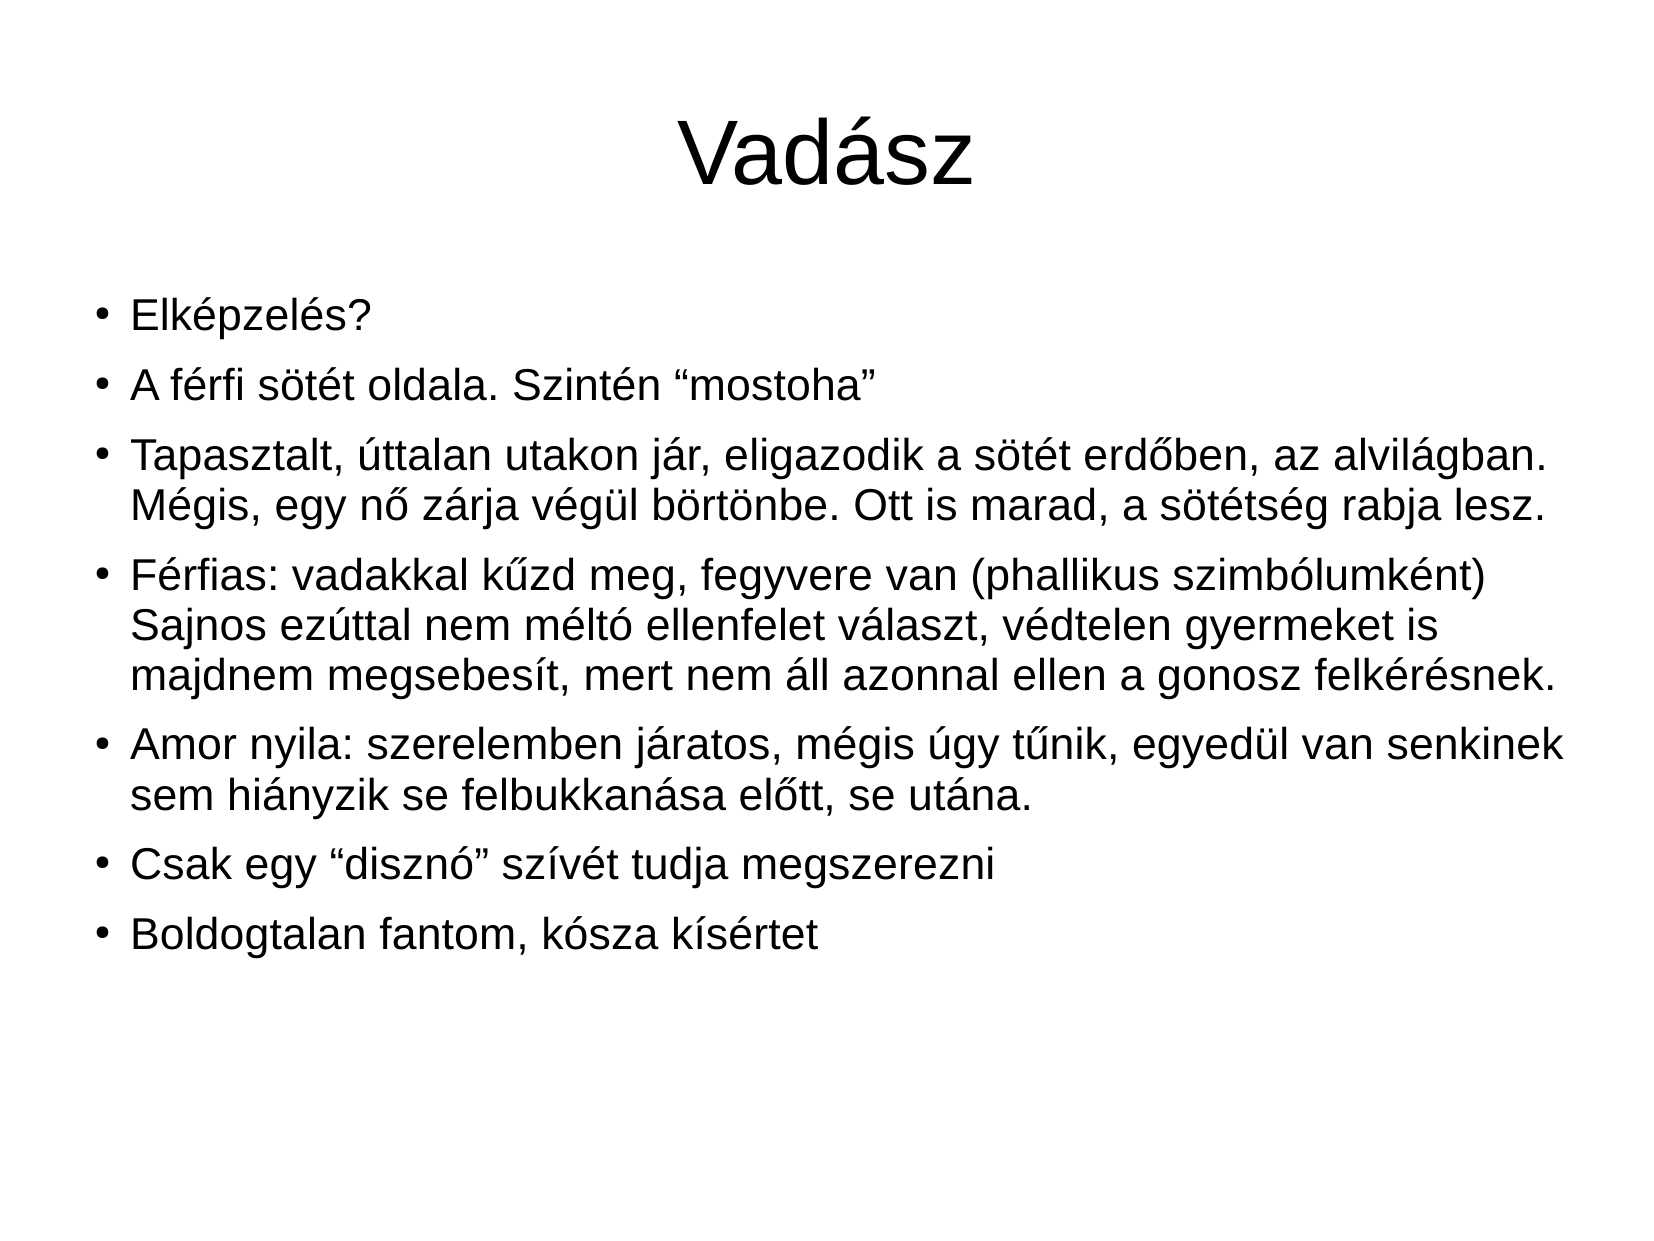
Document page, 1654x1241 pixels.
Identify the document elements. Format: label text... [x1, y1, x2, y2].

list Elképzelés? A férfi sötét oldala. Szintén “mostoha” Tapasztalt, úttalan utakon jár, eligazodik a sötét erdőben, az alvilágban. Mégis, egy nő zárja végül börtönbe. Ott is marad, a sötétség rabja lesz. Férfias: vadakkal kűzd meg, fegyvere van (phallikus szimbólumként) Sajnos ezúttal nem méltó ellenfelet választ, védtelen gyermeket is majdnem megsebesít, mert nem áll azonnal ellen a gonosz felkérésnek. Amor nyila: szerelemben járatos, mégis úgy tűnik, egyedül van senkinek sem hiányzik se felbukkanása előtt, se utána. Csak egy “disznó” szívét tudja megszerezni Boldogtalan fantom, kósza kísértet [82, 290, 1571, 1010]
title Vadász [82, 49, 1571, 257]
